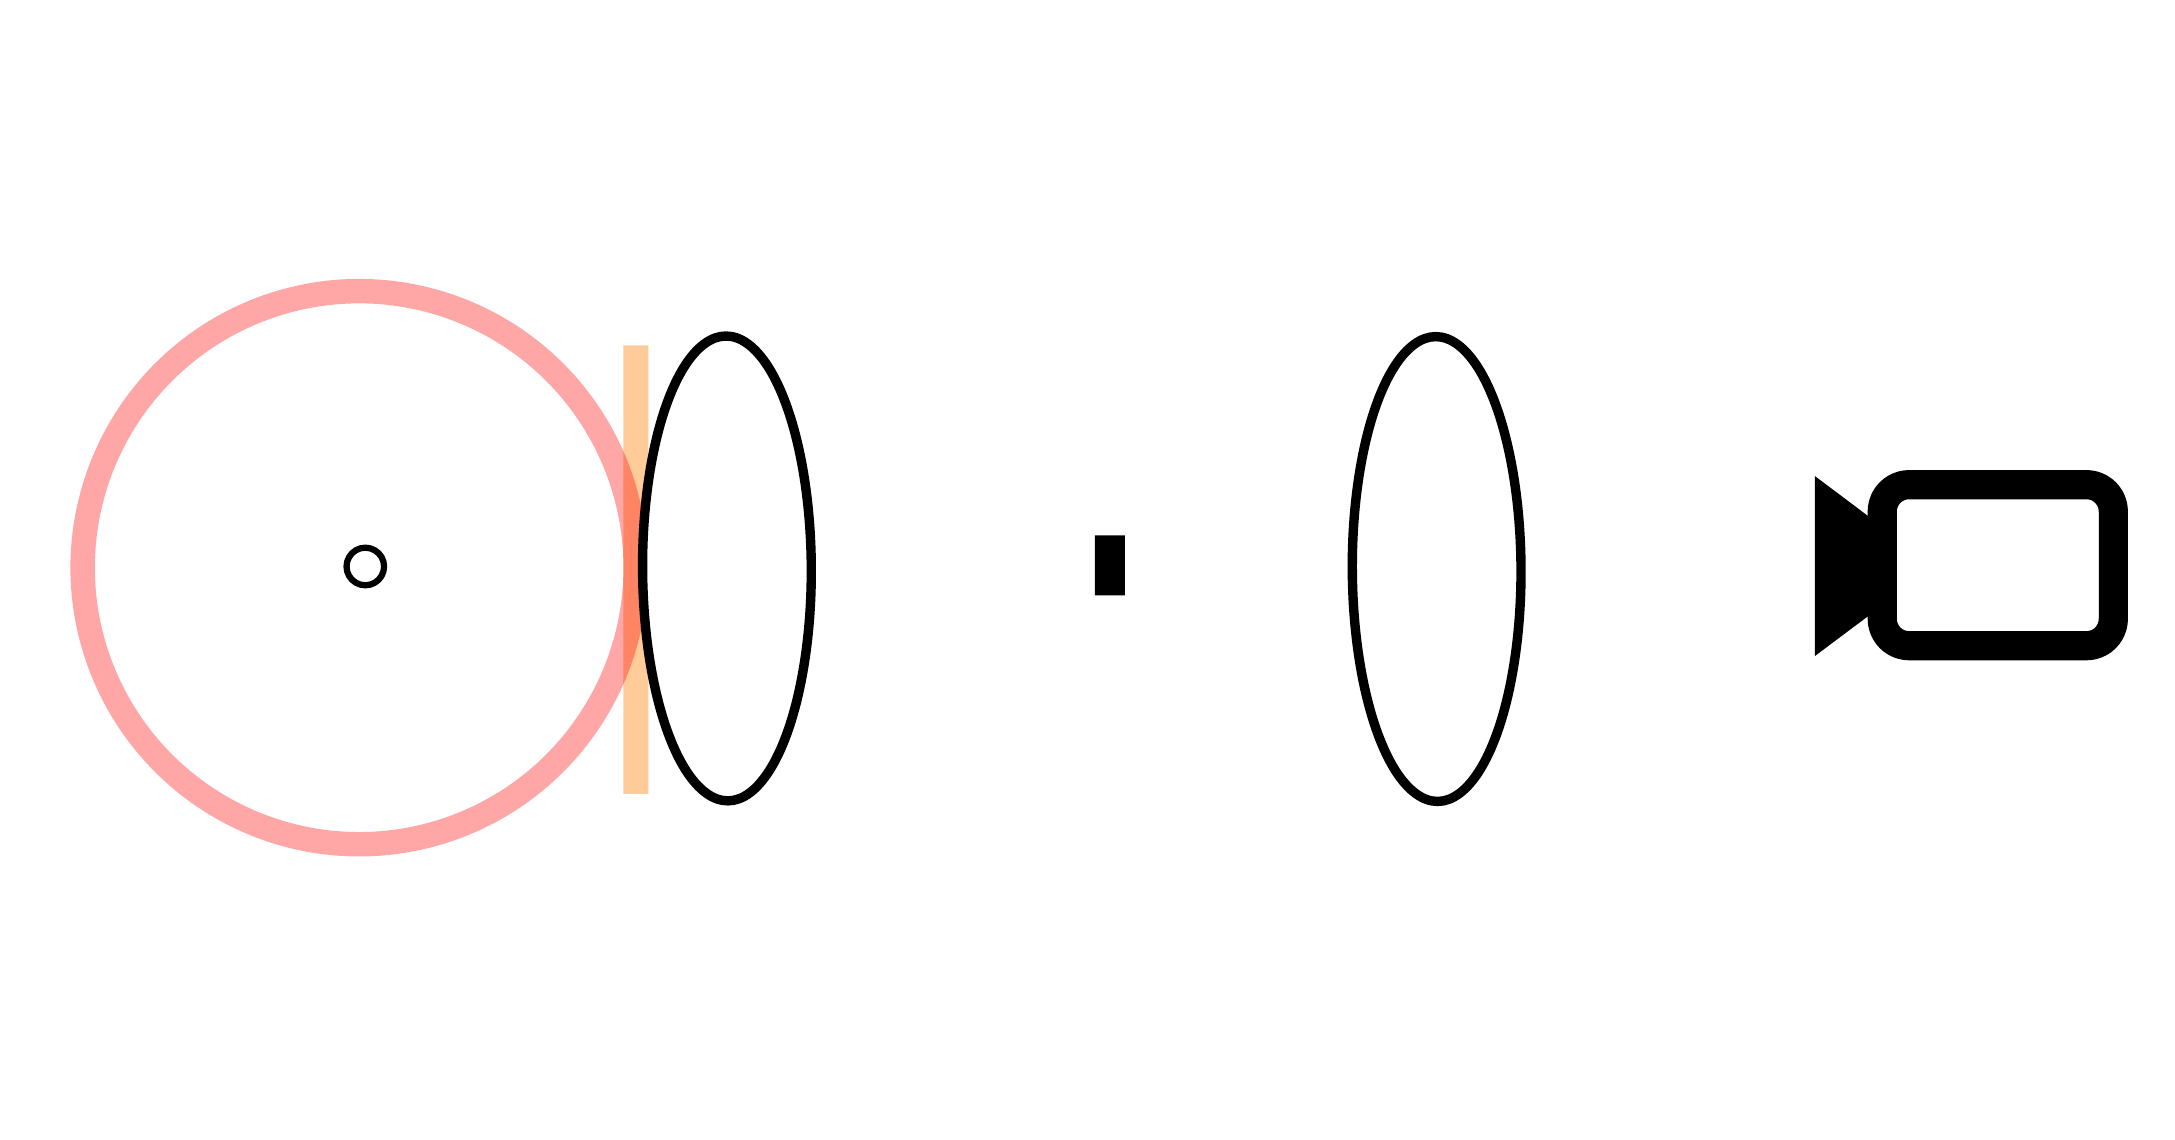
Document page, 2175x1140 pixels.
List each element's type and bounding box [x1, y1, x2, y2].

text_box [1094, 535, 1125, 596]
text_box [1352, 336, 1522, 802]
text_box [1814, 476, 1875, 657]
text_box [70, 278, 812, 857]
text_box [1882, 484, 2114, 646]
